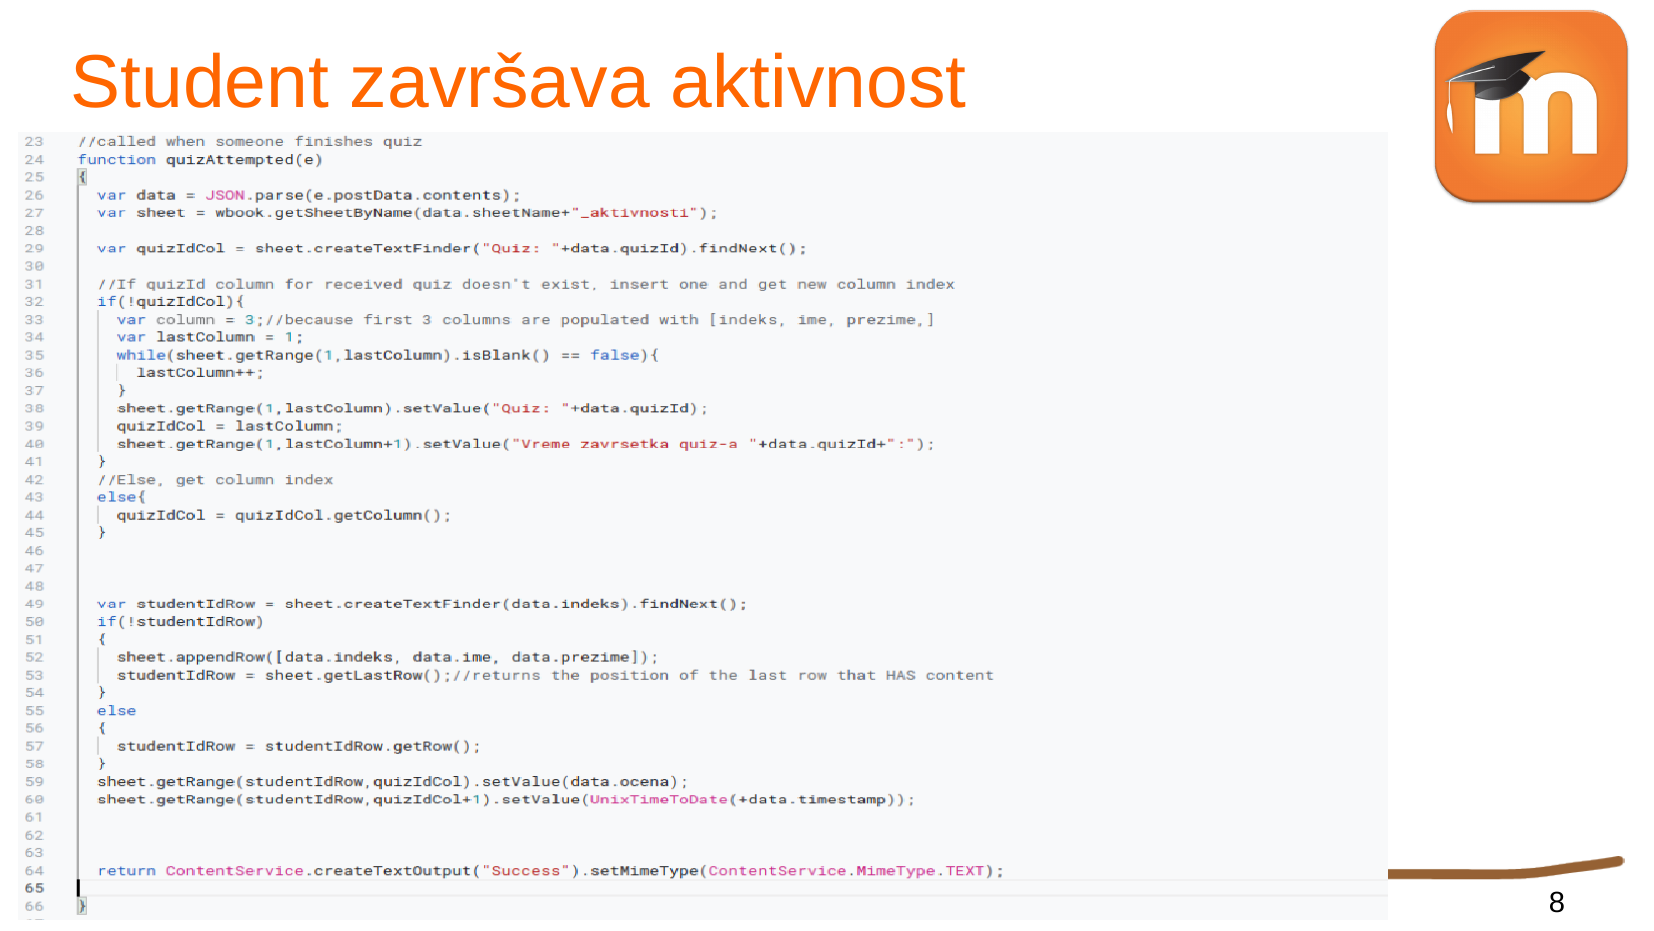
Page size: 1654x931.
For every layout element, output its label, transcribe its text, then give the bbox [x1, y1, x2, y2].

picture [1425, 0, 1637, 212]
title Student završava aktivnost [0, 29, 1359, 133]
picture [18, 132, 1625, 920]
